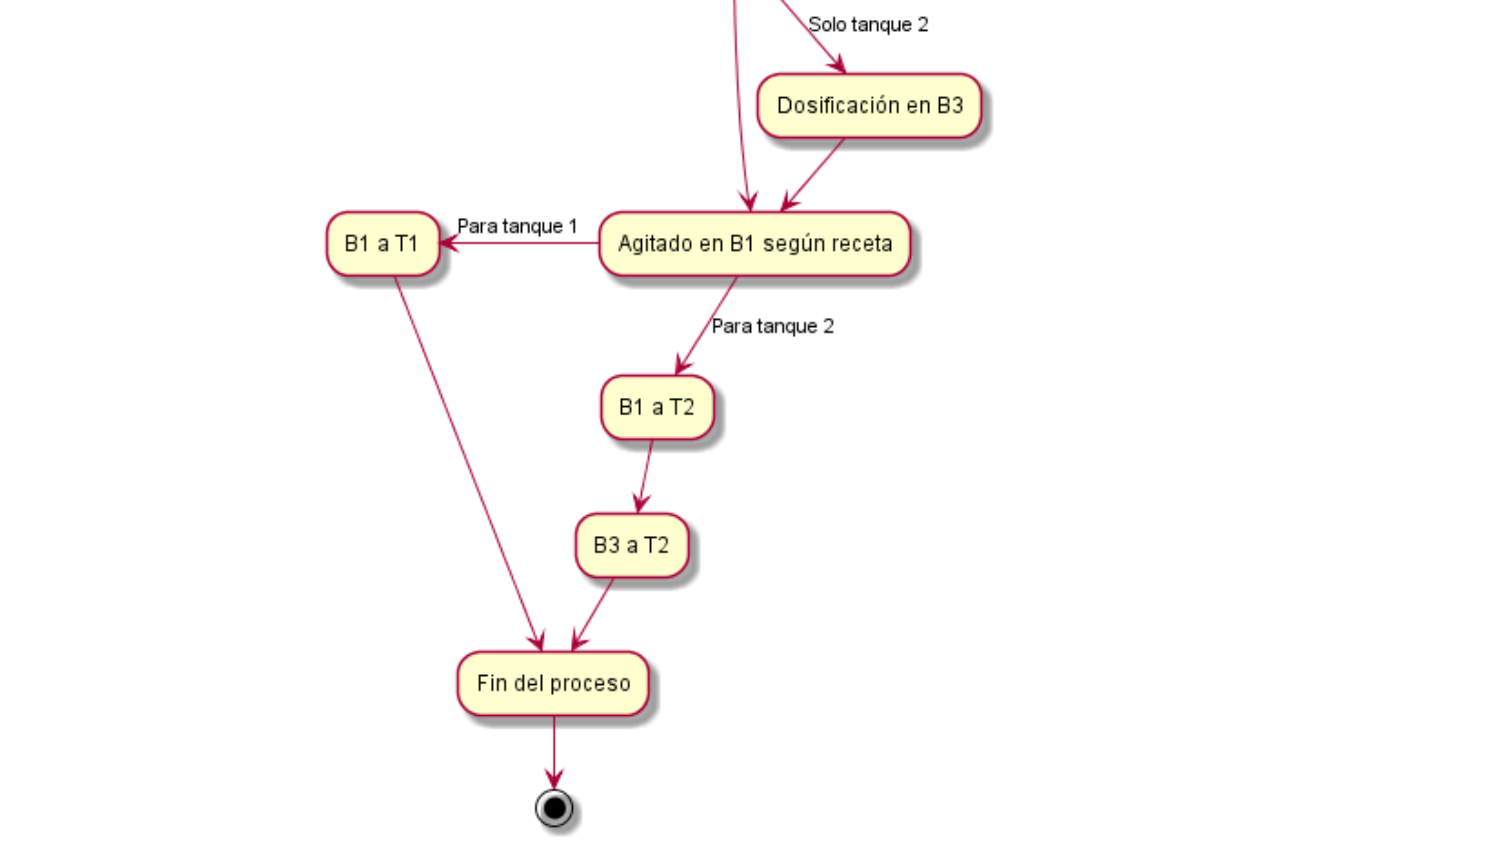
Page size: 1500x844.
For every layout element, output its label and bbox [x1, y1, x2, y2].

picture [192, 0, 1308, 844]
